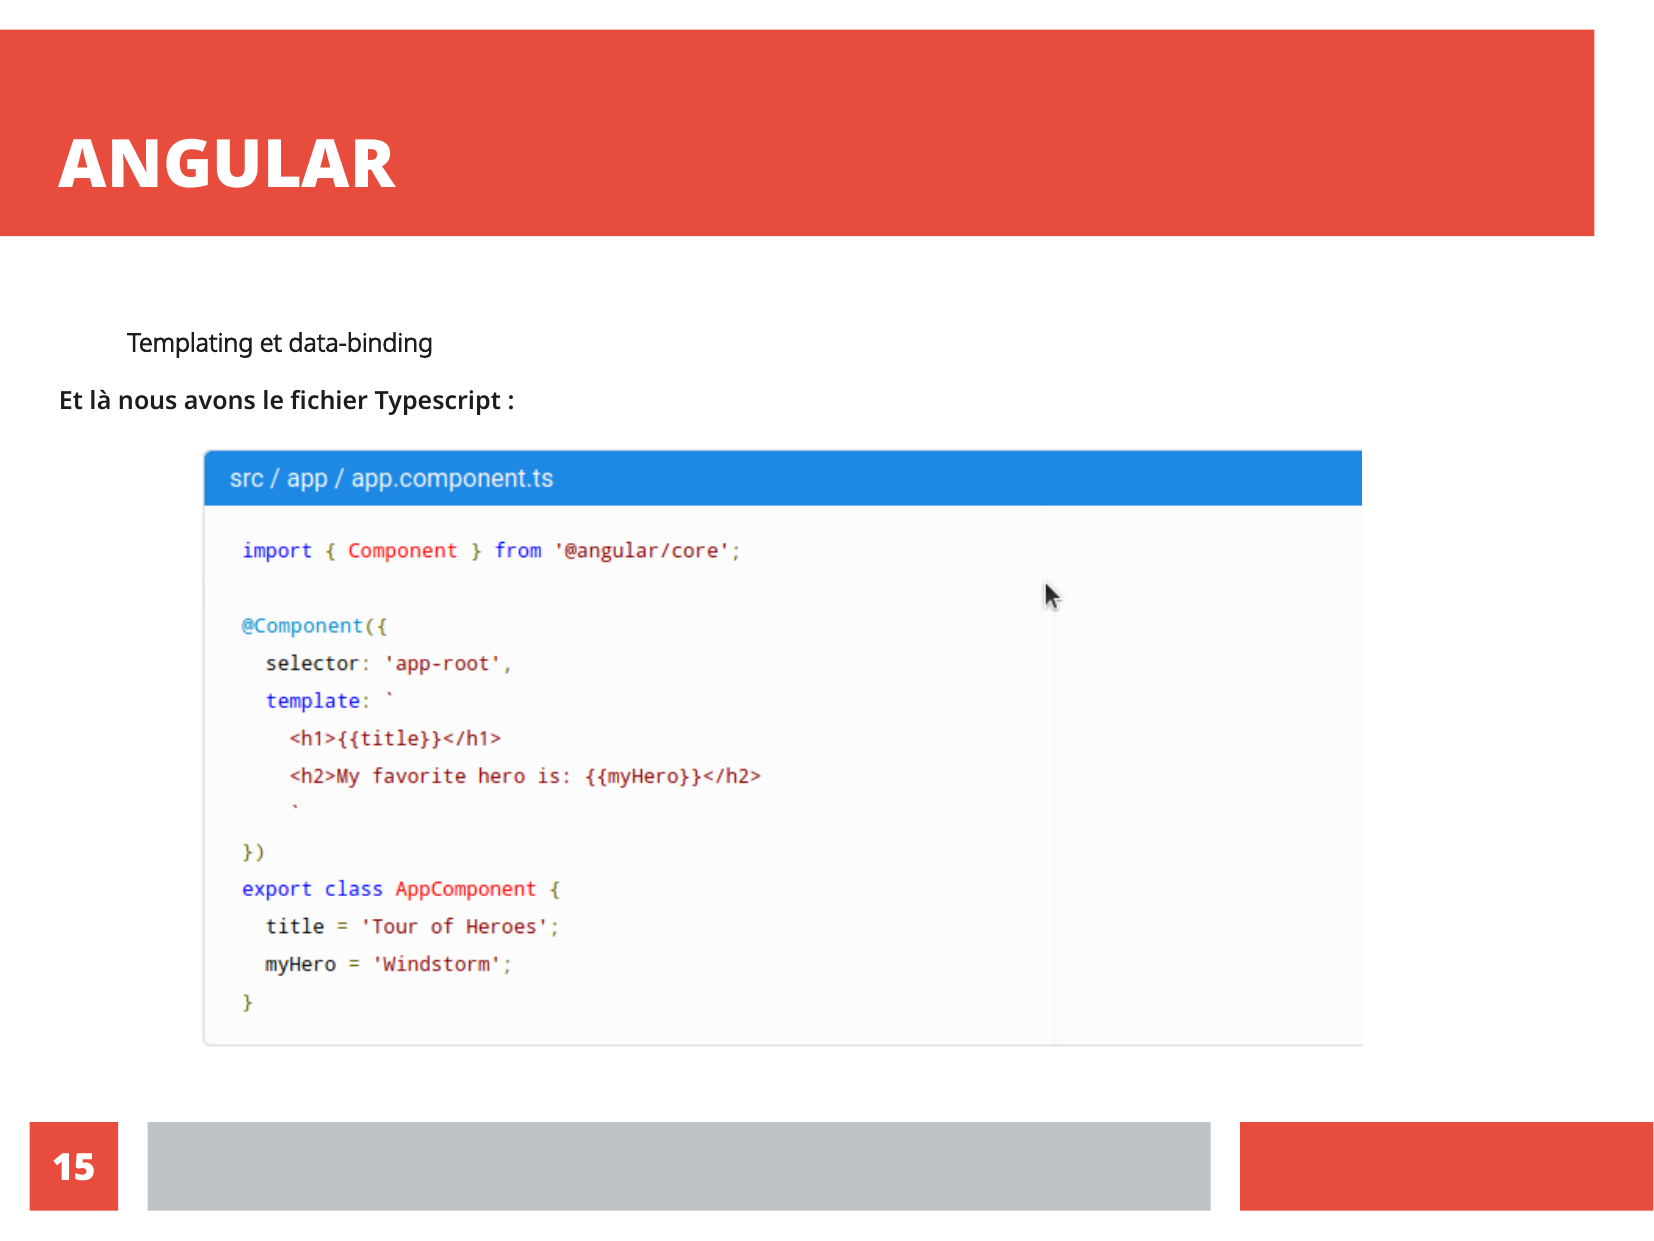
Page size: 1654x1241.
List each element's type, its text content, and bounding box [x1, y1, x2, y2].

title ANGULAR [59, 59, 1595, 207]
list Templating et data-binding Et là nous avons le fichier Typescript : [59, 324, 1565, 1093]
picture [200, 448, 1362, 1048]
